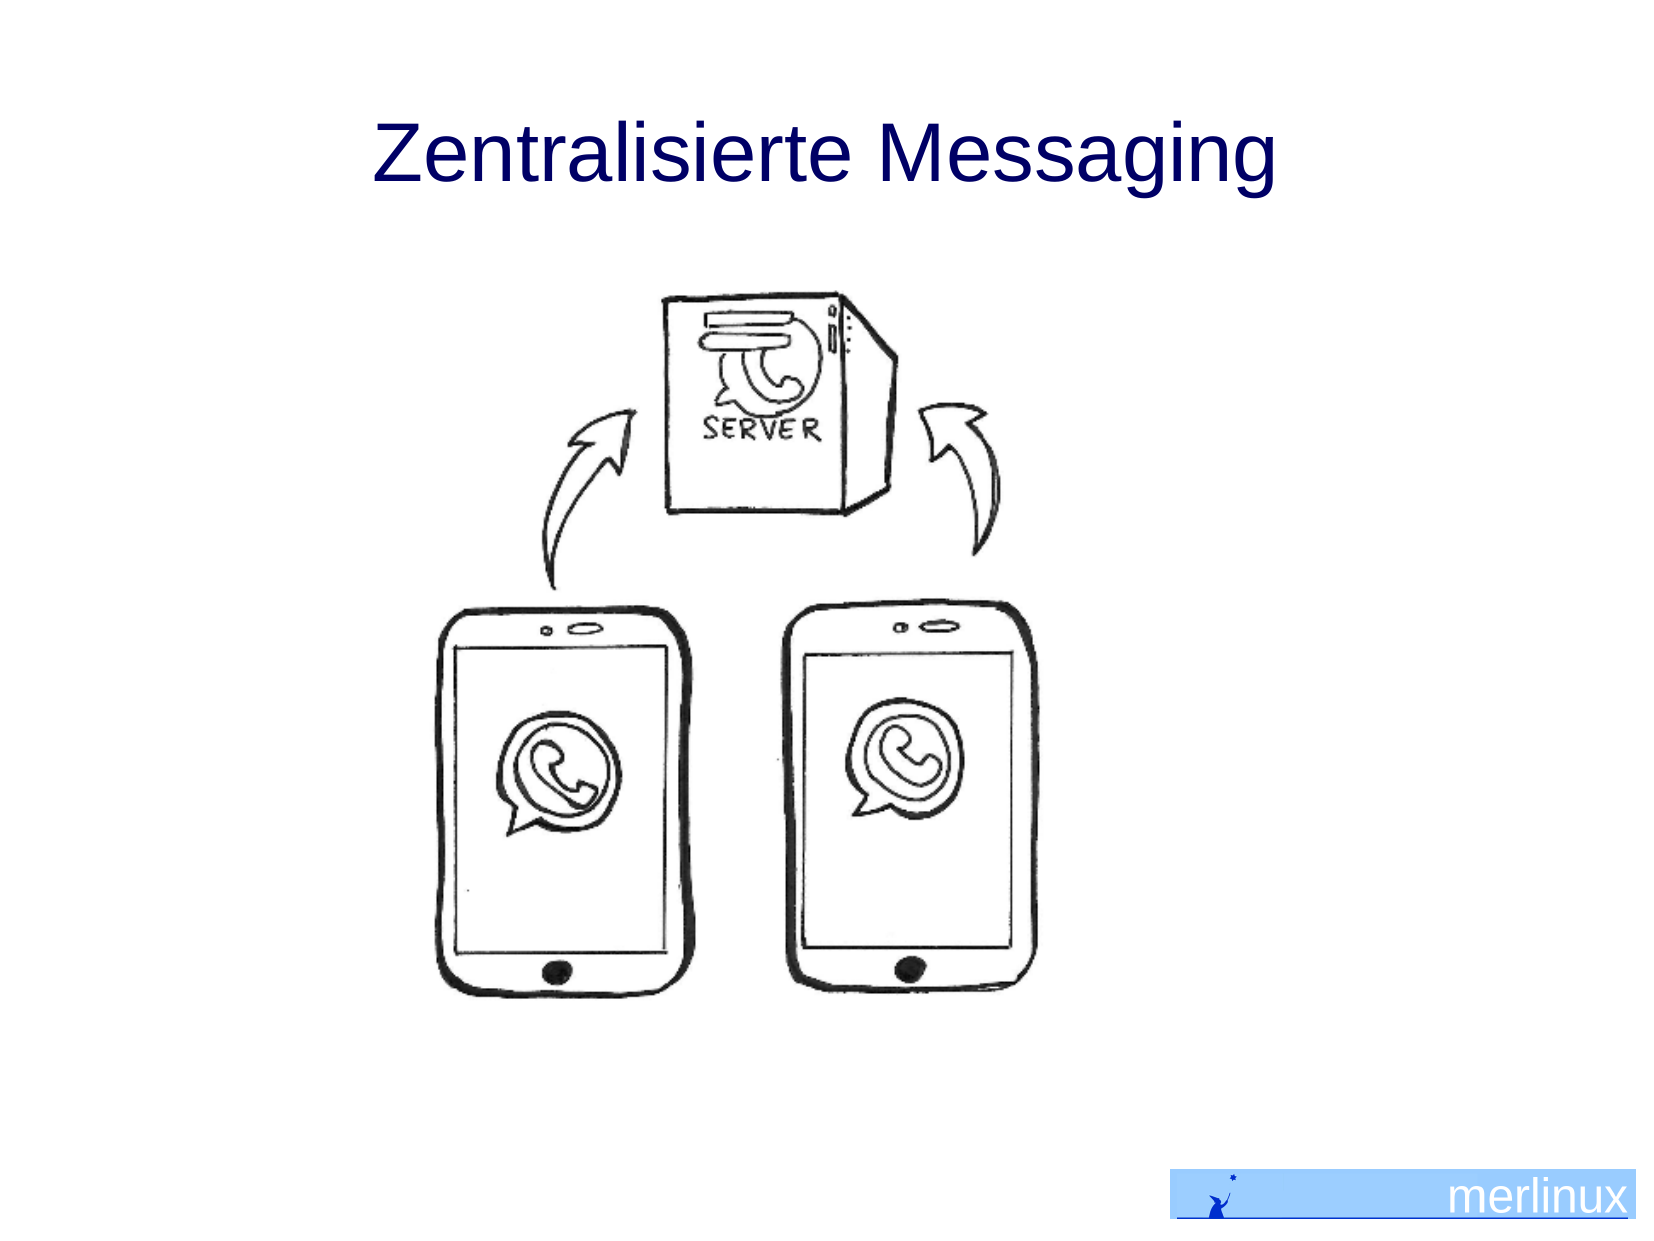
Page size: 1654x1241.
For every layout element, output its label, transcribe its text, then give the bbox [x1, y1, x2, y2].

title Zentralisierte Messaging [82, 49, 1571, 257]
picture [1170, 1169, 1636, 1219]
picture [379, 284, 1067, 1051]
